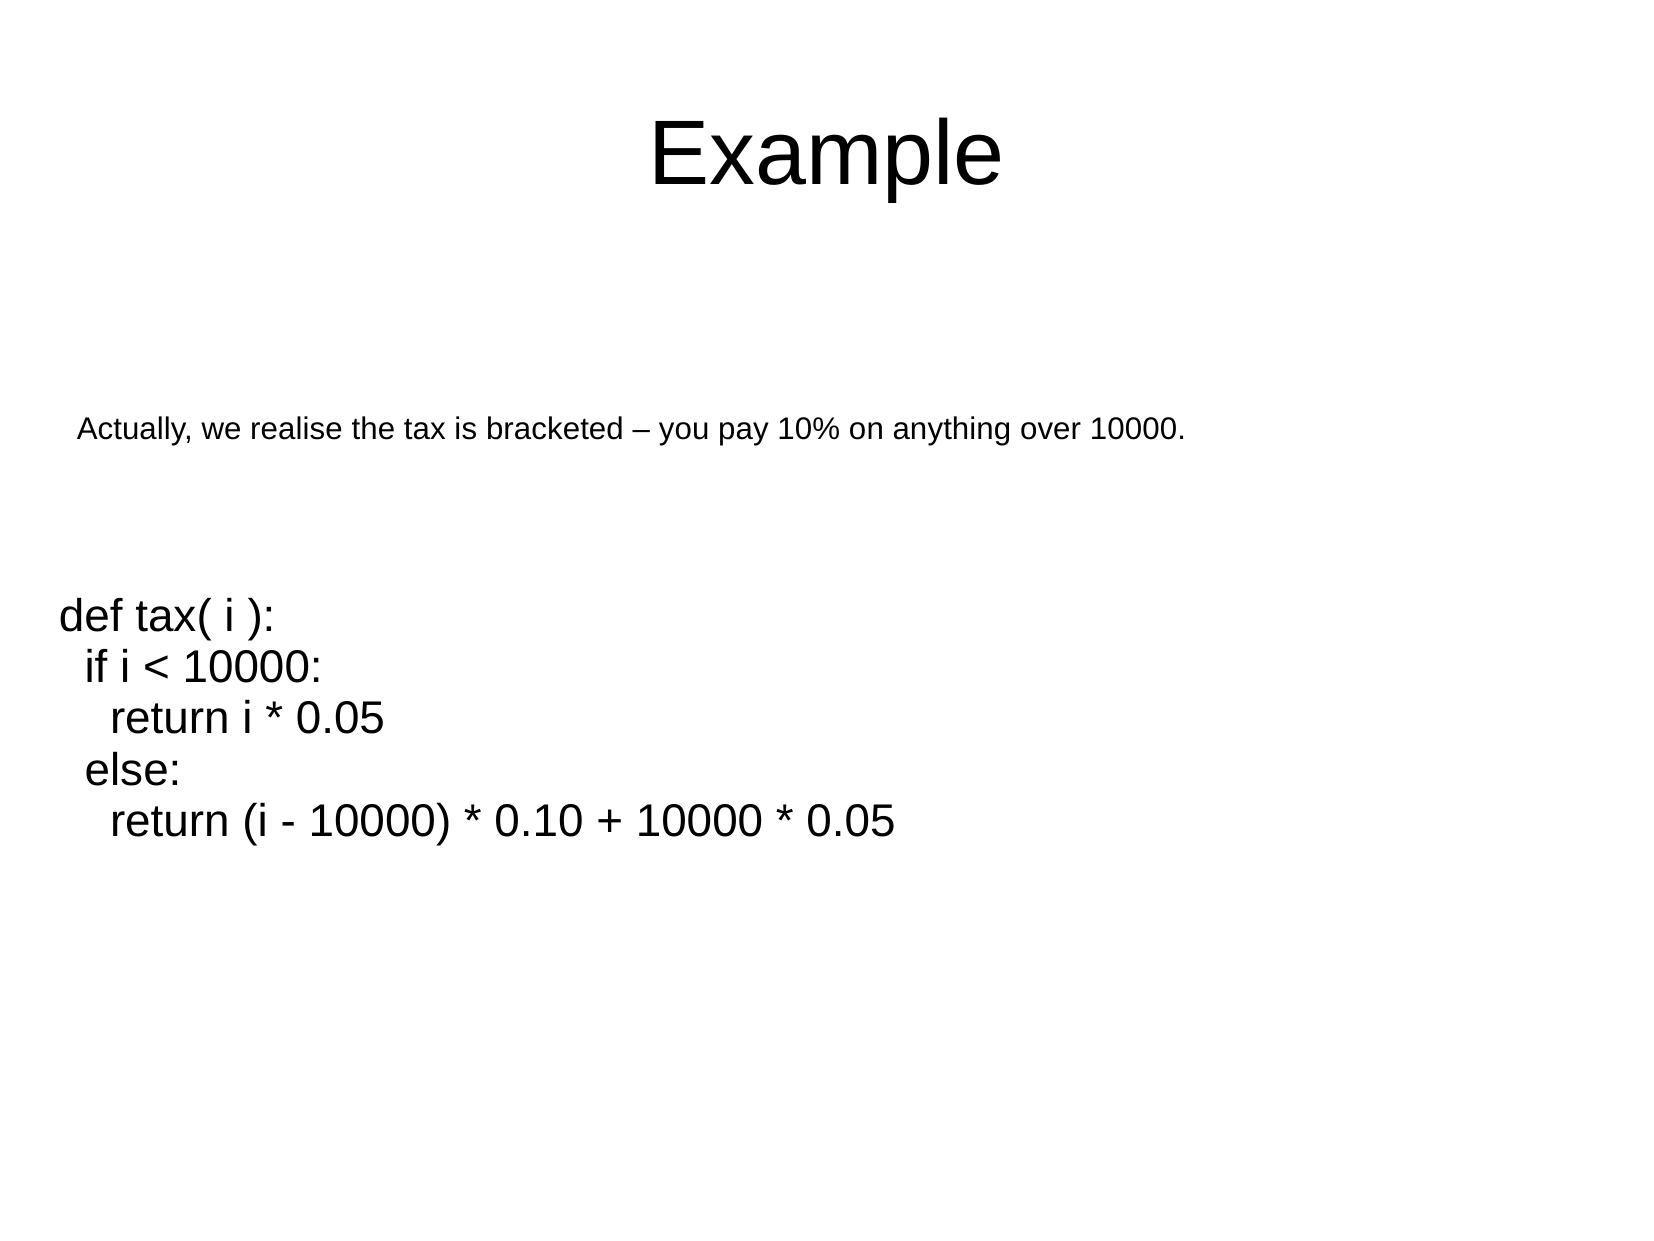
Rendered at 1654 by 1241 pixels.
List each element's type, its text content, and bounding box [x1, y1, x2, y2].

title Example [82, 56, 1571, 250]
text_box def tax( i ): if i < 10000: return i * 0.05 else: return (i - 10000) * 0.10 + 10000 * 0.05 [59, 589, 1548, 916]
text_box Actually, we realise the tax is bracketed – you pay 10% on anything over 10000. [76, 295, 1565, 528]
